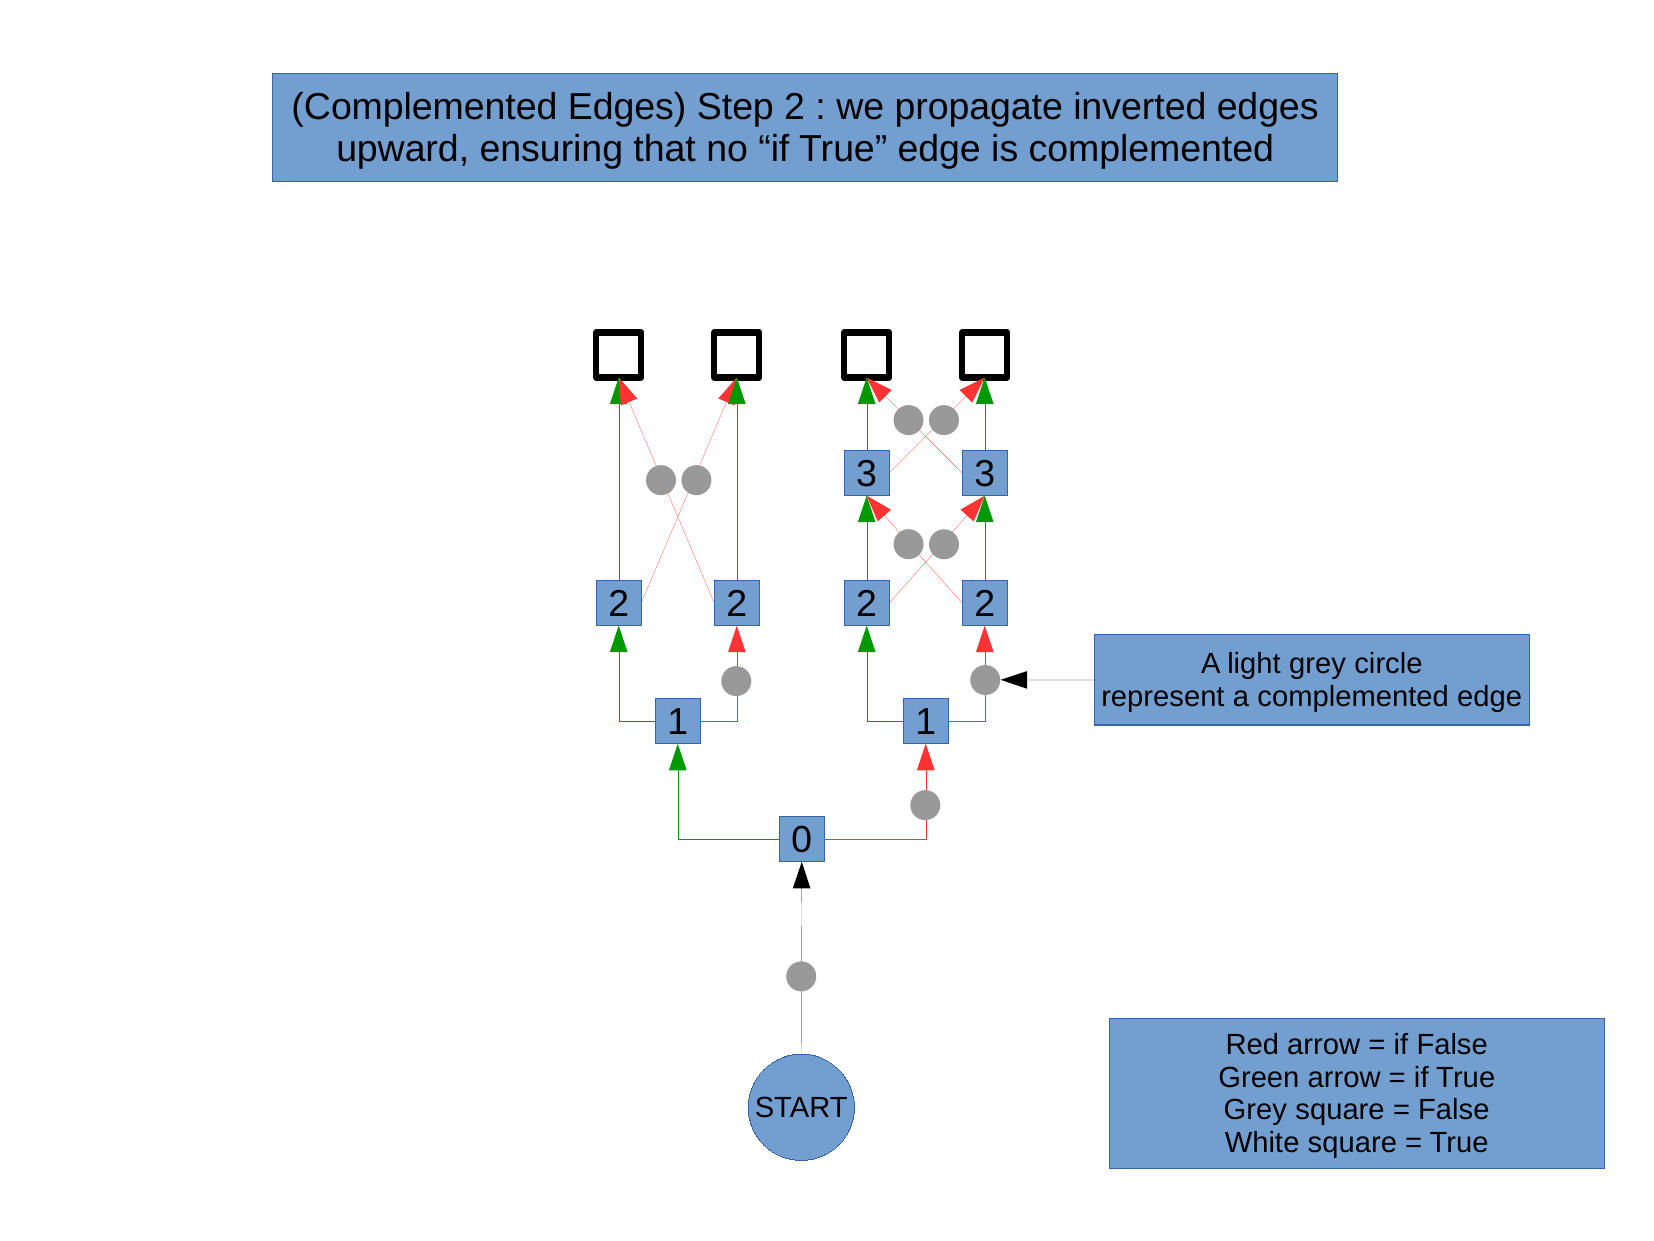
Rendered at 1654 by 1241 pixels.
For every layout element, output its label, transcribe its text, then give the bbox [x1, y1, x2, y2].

text_box [910, 790, 941, 821]
text_box [893, 529, 924, 560]
text_box 3 [844, 450, 890, 496]
text_box [714, 332, 760, 378]
text_box [970, 665, 1001, 696]
text_box START [748, 1054, 855, 1161]
text_box 2 [962, 580, 1008, 626]
text_box [721, 666, 752, 697]
text_box [844, 332, 890, 378]
text_box [645, 465, 677, 496]
text_box 0 [779, 816, 825, 862]
text_box A light grey circle represent a complemented edge [1094, 634, 1530, 725]
text_box [596, 332, 642, 378]
text_box Red arrow = if False Green arrow = if True Grey square = False White square = True [1109, 1018, 1605, 1169]
text_box [928, 529, 960, 560]
text_box 2 [844, 580, 890, 626]
text_box [786, 961, 817, 992]
text_box 2 [714, 580, 760, 626]
text_box 3 [962, 450, 1008, 496]
text_box [962, 332, 1008, 378]
text_box [893, 405, 924, 436]
text_box 1 [655, 698, 701, 744]
text_box 2 [596, 580, 642, 626]
text_box (Complemented Edges) Step 2 : we propagate inverted edges upward, ensuring that no “if True” edge is complemented [272, 73, 1338, 182]
text_box [681, 465, 712, 496]
text_box [928, 405, 959, 436]
text_box 1 [903, 698, 949, 744]
